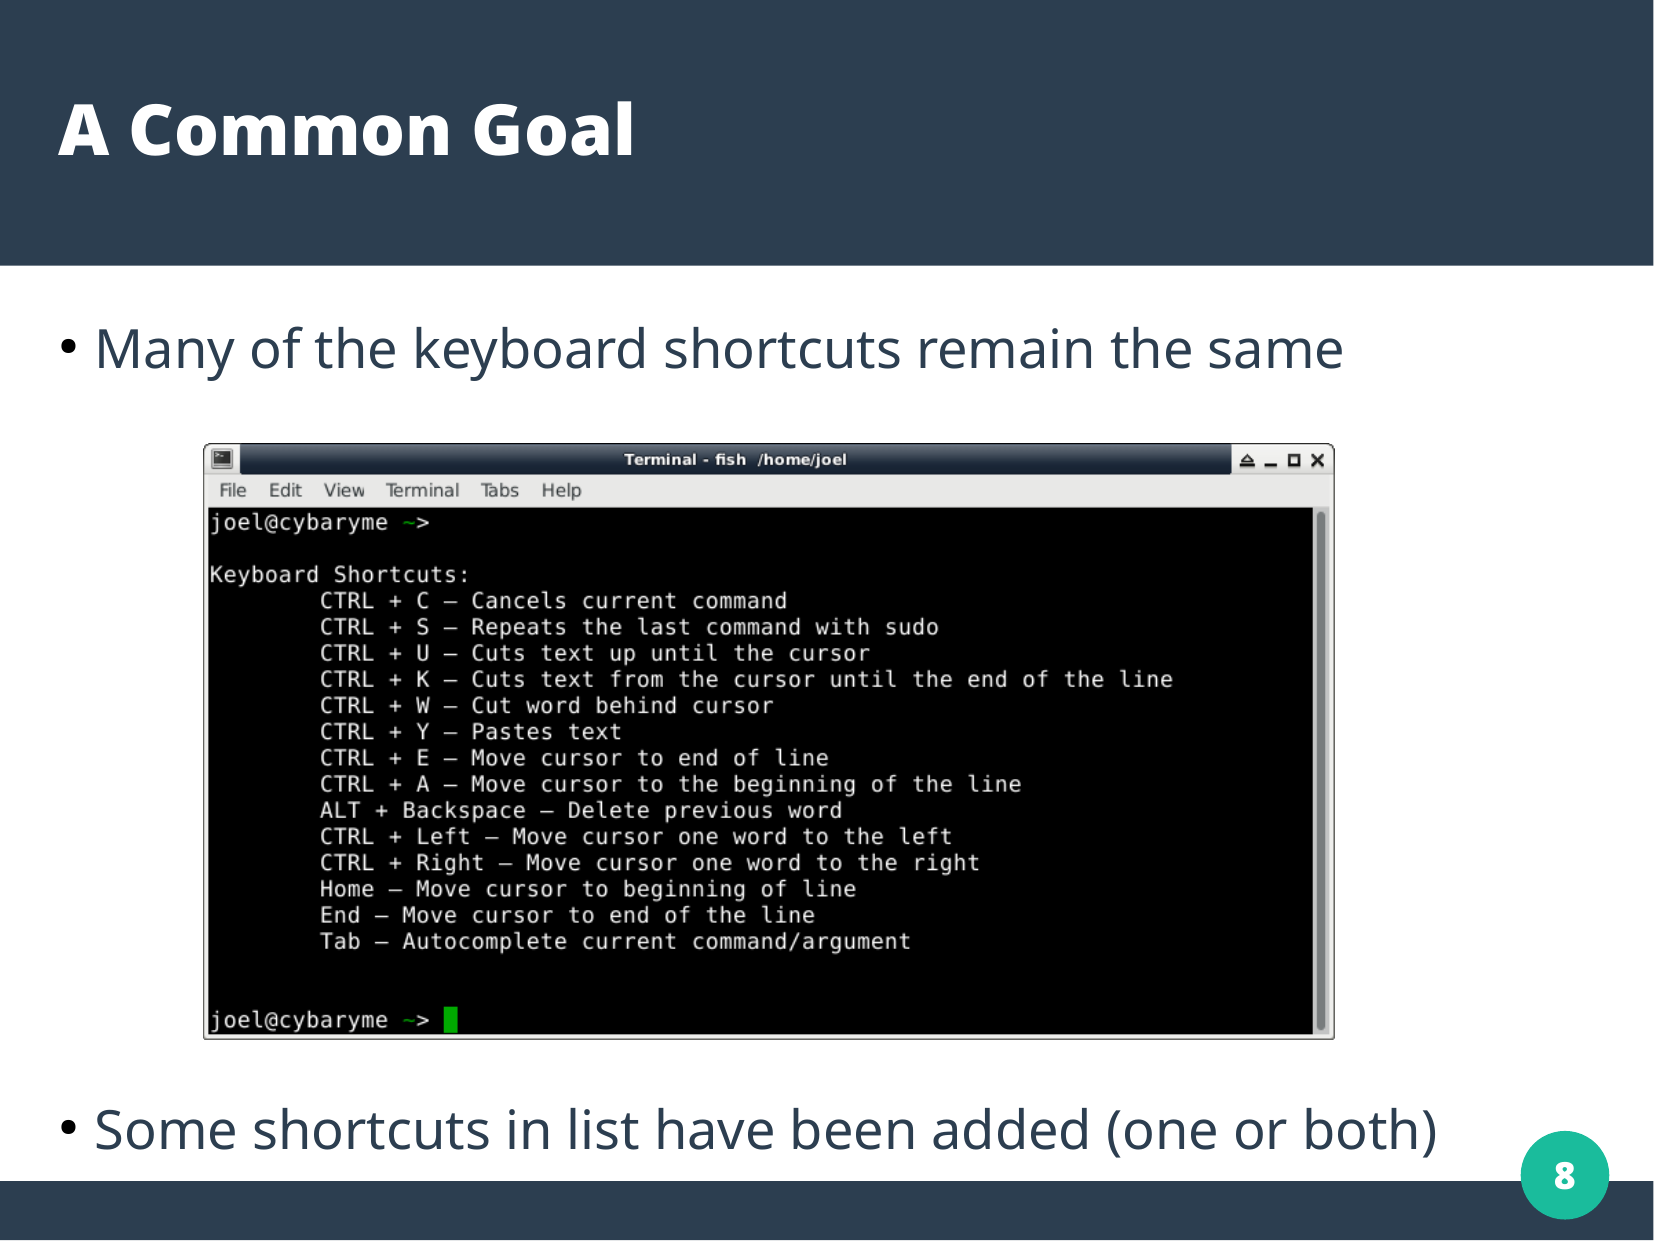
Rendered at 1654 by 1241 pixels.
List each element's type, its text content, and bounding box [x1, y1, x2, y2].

title A Common Goal [59, 49, 1595, 207]
picture [203, 443, 1335, 1040]
subtitle Many of the keyboard shortcuts remain the same Some shortcuts in list have been added (one or both) [59, 324, 1595, 1152]
